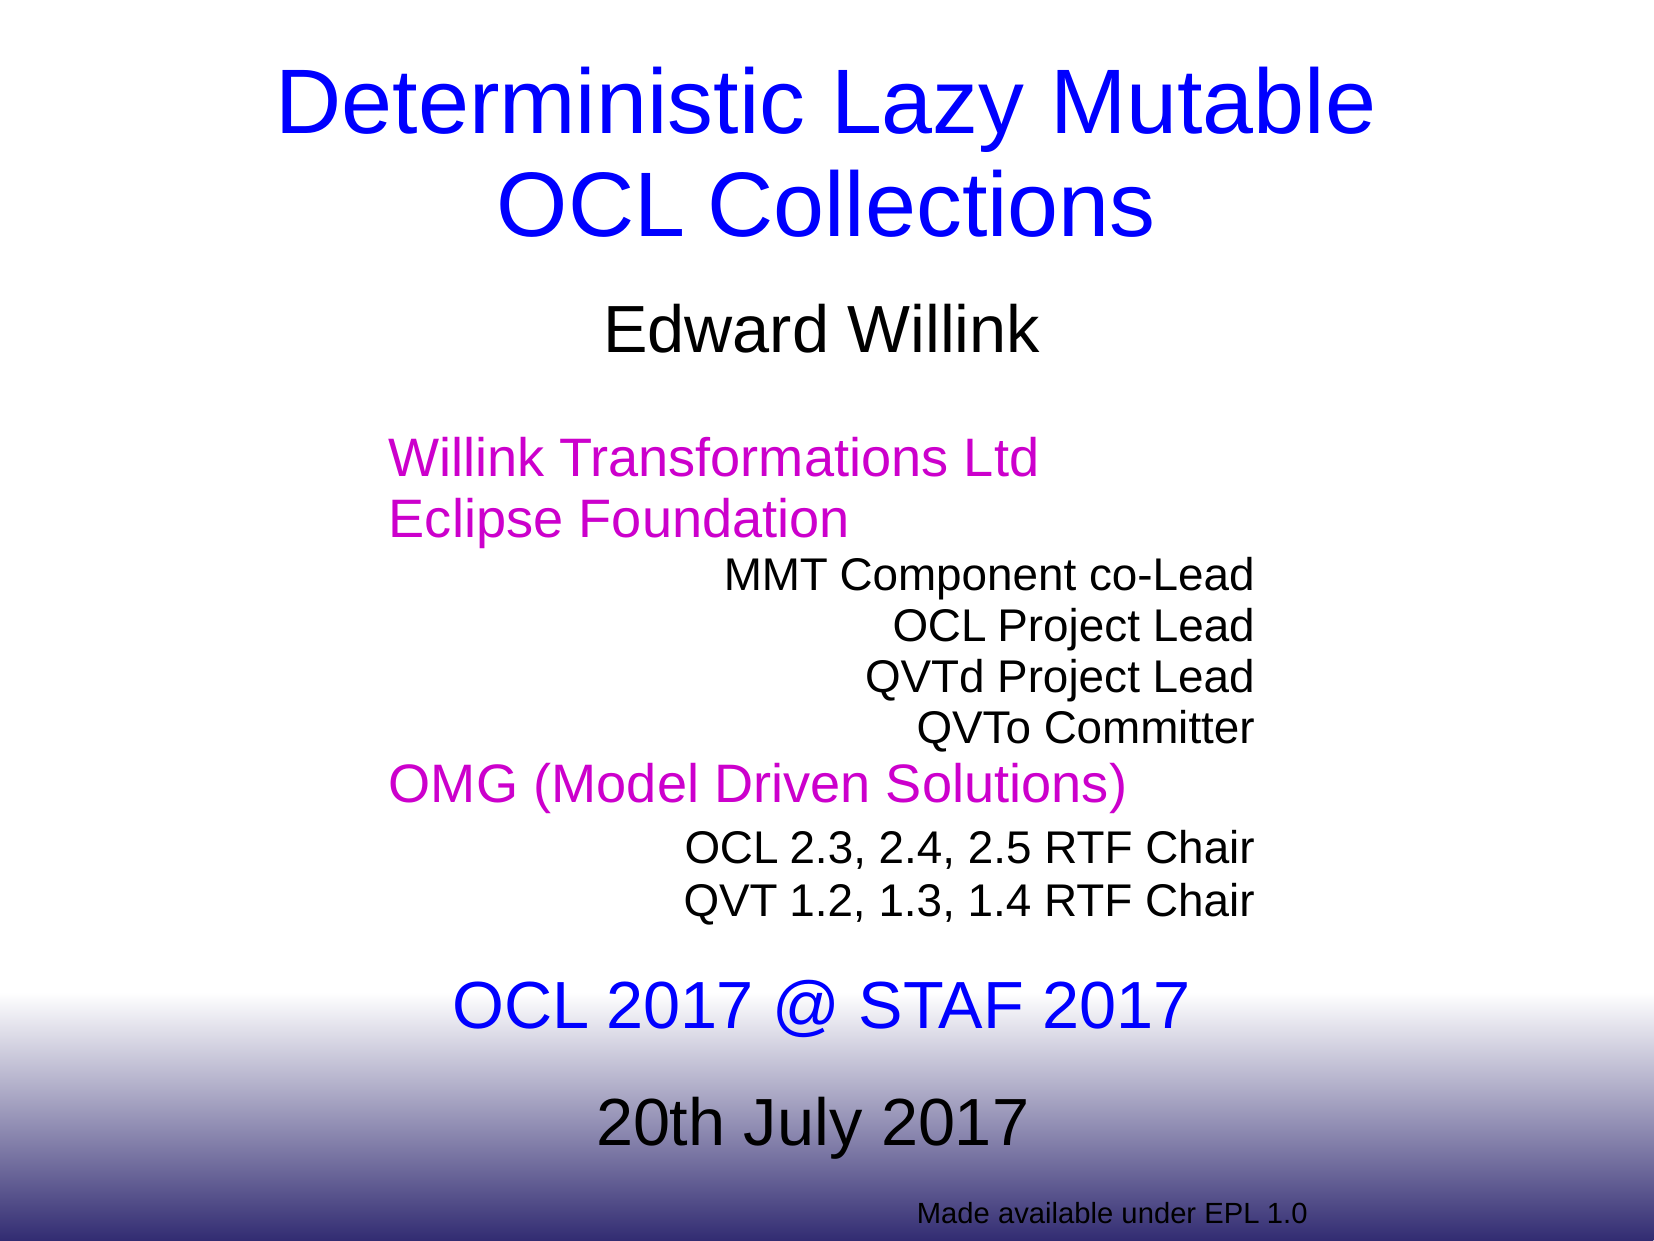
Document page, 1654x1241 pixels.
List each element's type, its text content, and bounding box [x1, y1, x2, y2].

title Deterministic Lazy Mutable OCL Collections [82, 50, 1571, 256]
subtitle Edward Willink Willink Transformations Ltd Eclipse Foundation MMT Component co-Lead OCL Project Lead QVTd Project Lead QVTo Committer OMG (Model Driven Solutions) OCL 2.3, 2.4, 2.5 RTF Chair QVT 1.2, 1.3, 1.4 RTF Chair OCL 2017 @ STAF 2017 20th July 2017 [388, 292, 1255, 1159]
